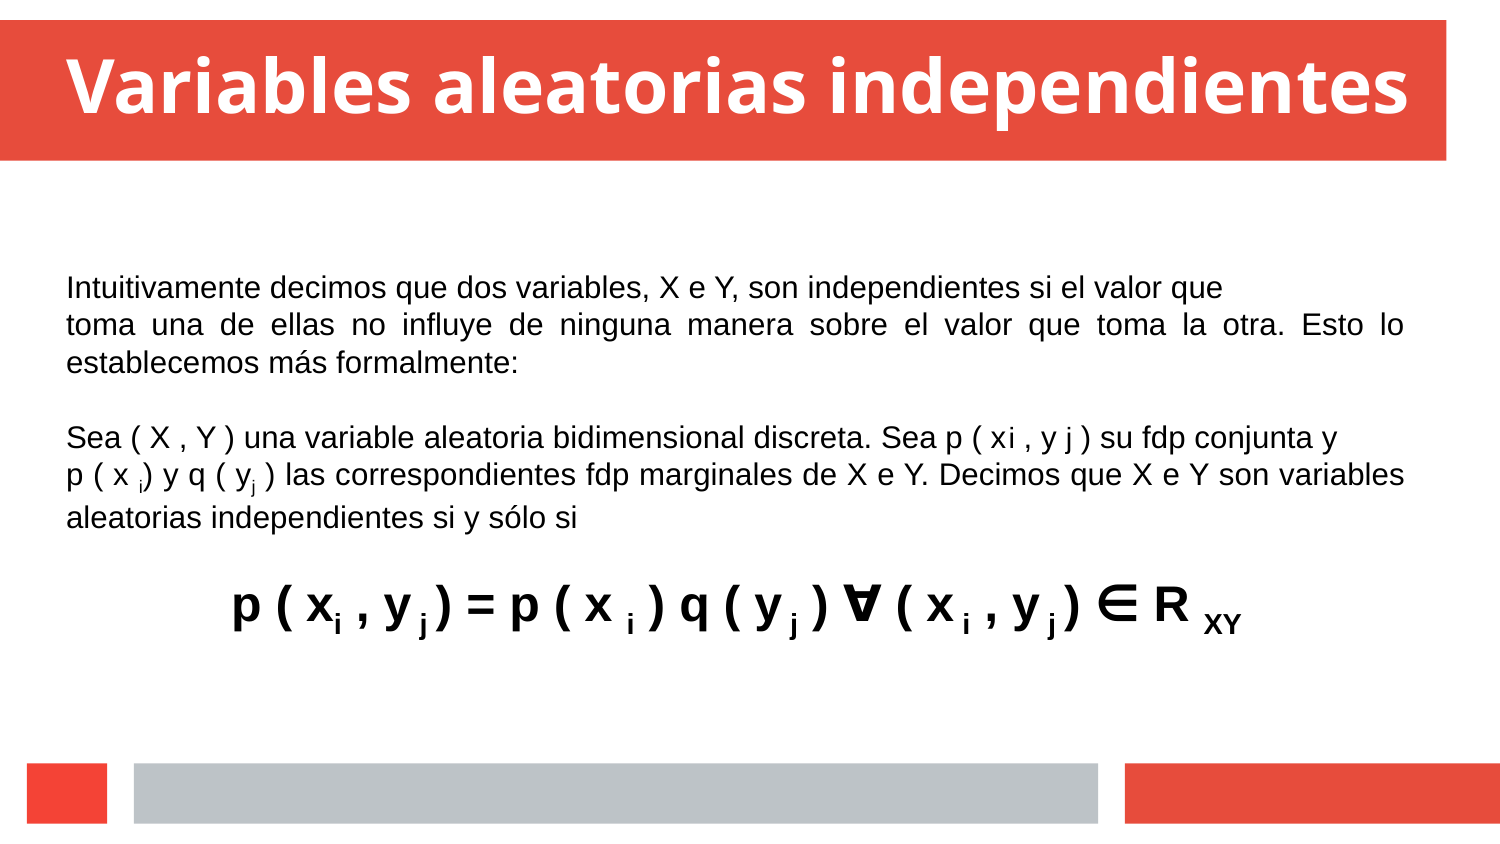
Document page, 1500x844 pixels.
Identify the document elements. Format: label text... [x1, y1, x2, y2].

title Variables aleatorias independientes [53, 40, 1447, 141]
subtitle Intuitivamente decimos que dos variables, X e Y, son independientes si el valor que toma una de ellas no influye de ninguna manera sobre el valor que toma la otra. Esto lo establecemos más formalmente: Sea ( X , Y ) una variable aleatoria bidimensional discreta. Sea p ( xi , y j ) su fdp conjunta y p ( x i) y q ( yj ) las correspondientes fdp marginales de X e Y. Decimos que X e Y son variables aleatorias independientes si y sólo si p ( xi , y j ) = p ( x i ) q ( y j ) ∀ ( x i , y j ) ∈ R XY [53, 220, 1420, 744]
